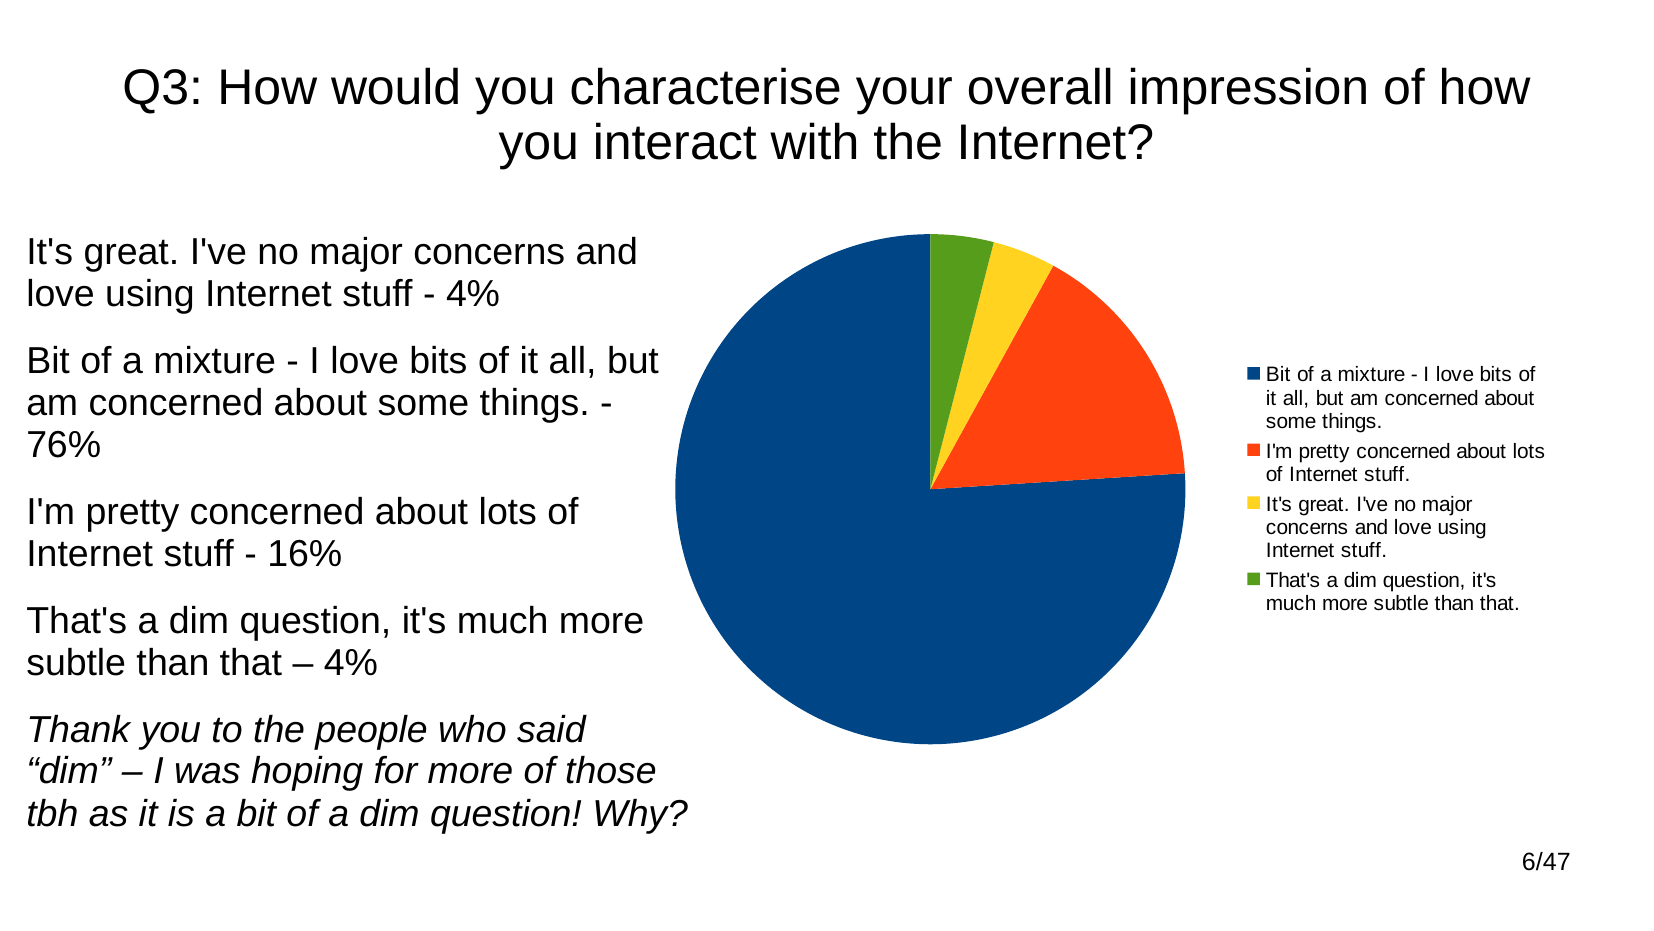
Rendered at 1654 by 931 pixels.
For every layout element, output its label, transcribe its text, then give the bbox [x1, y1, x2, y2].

chart [709, 223, 1565, 755]
title Q3: How would you characterise your overall impression of how you interact with the Internet? [82, 37, 1571, 193]
text_box It's great. I've no major concerns and love using Internet stuff - 4% Bit of a mixture - I love bits of it all, but am concerned about some things. - 76% I'm pretty concerned about lots of Internet stuff - 16% That's a dim question, it's much more subtle than that – 4% Thank you to the people who said “dim” – I was hoping for more of those tbh as it is a bit of a dim question! Why? [11, 223, 709, 926]
